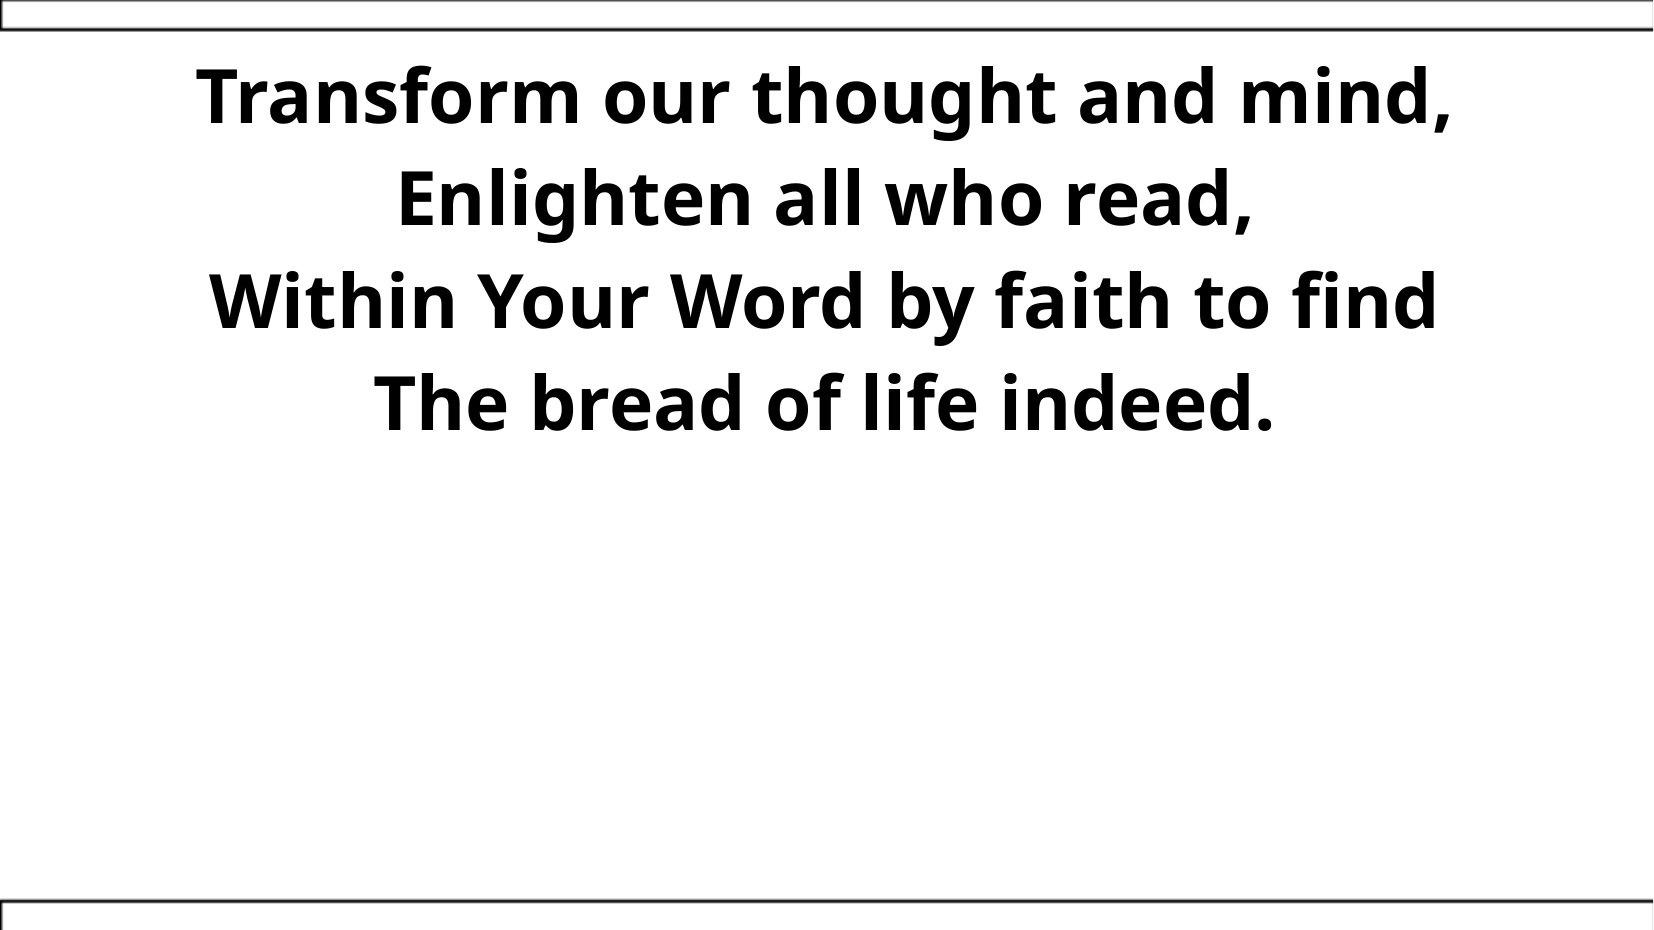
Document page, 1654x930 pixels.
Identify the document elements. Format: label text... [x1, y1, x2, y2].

text_box Transform our thought and mind, Enlighten all who read, Within Your Word by faith to find The bread of life indeed. [90, 35, 1561, 450]
picture [0, 0, 1654, 930]
